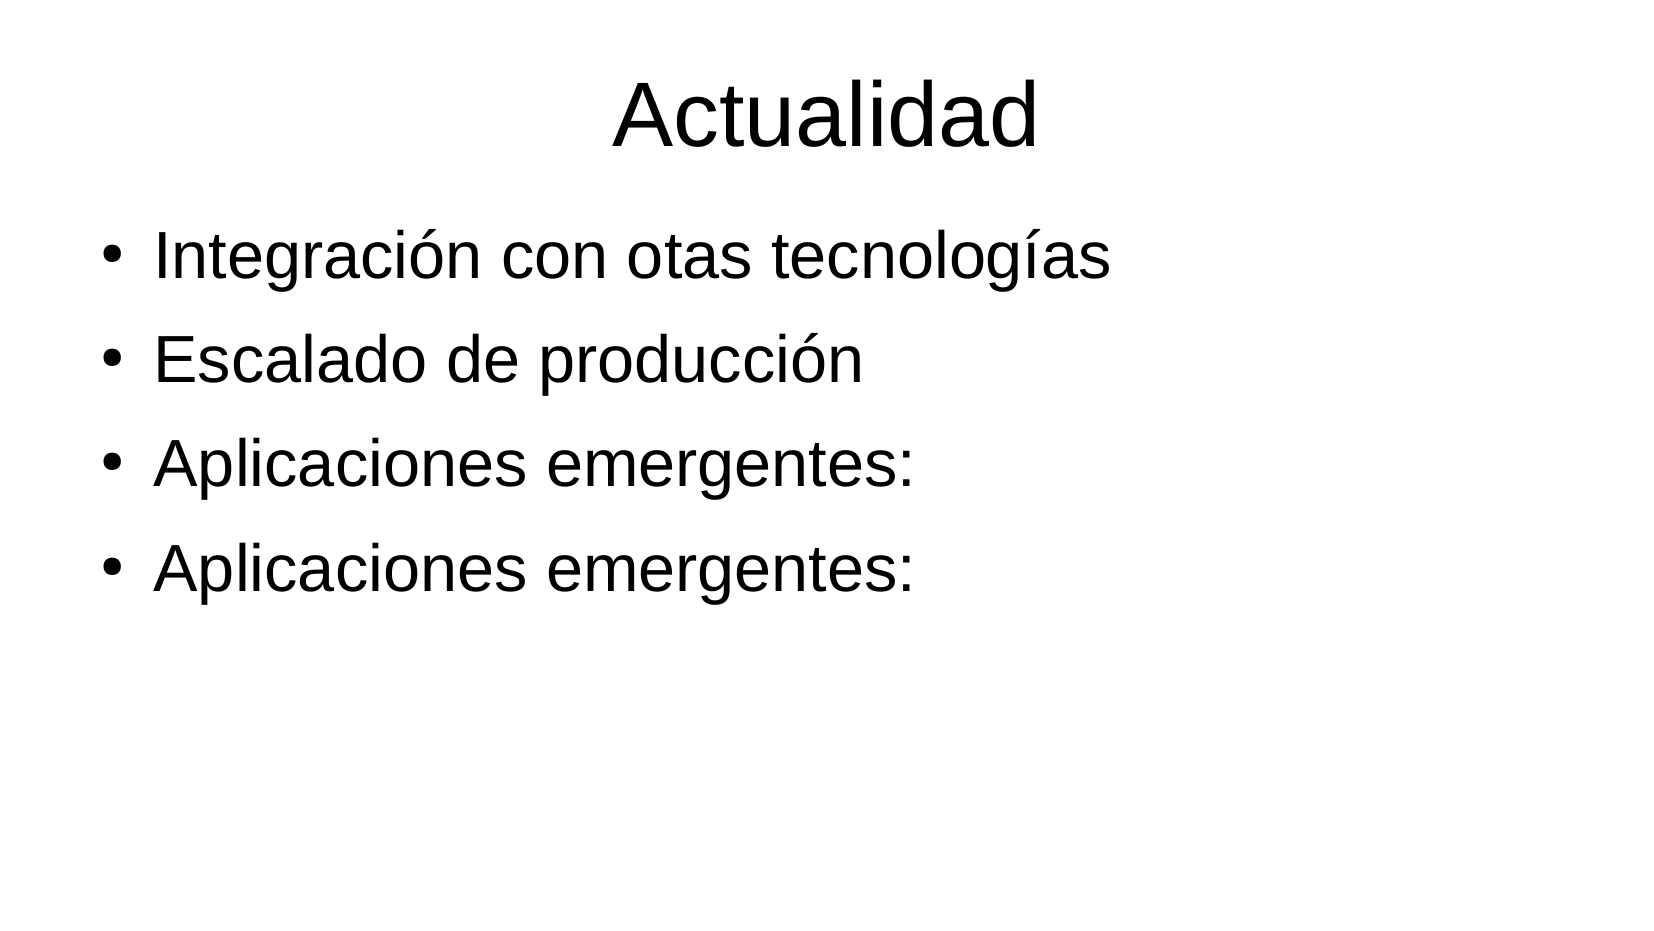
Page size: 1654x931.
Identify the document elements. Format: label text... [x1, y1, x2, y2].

list Integración con otas tecnologías Escalado de producción Aplicaciones emergentes: Aplicaciones emergentes: [82, 217, 1571, 758]
title Actualidad [82, 37, 1571, 193]
